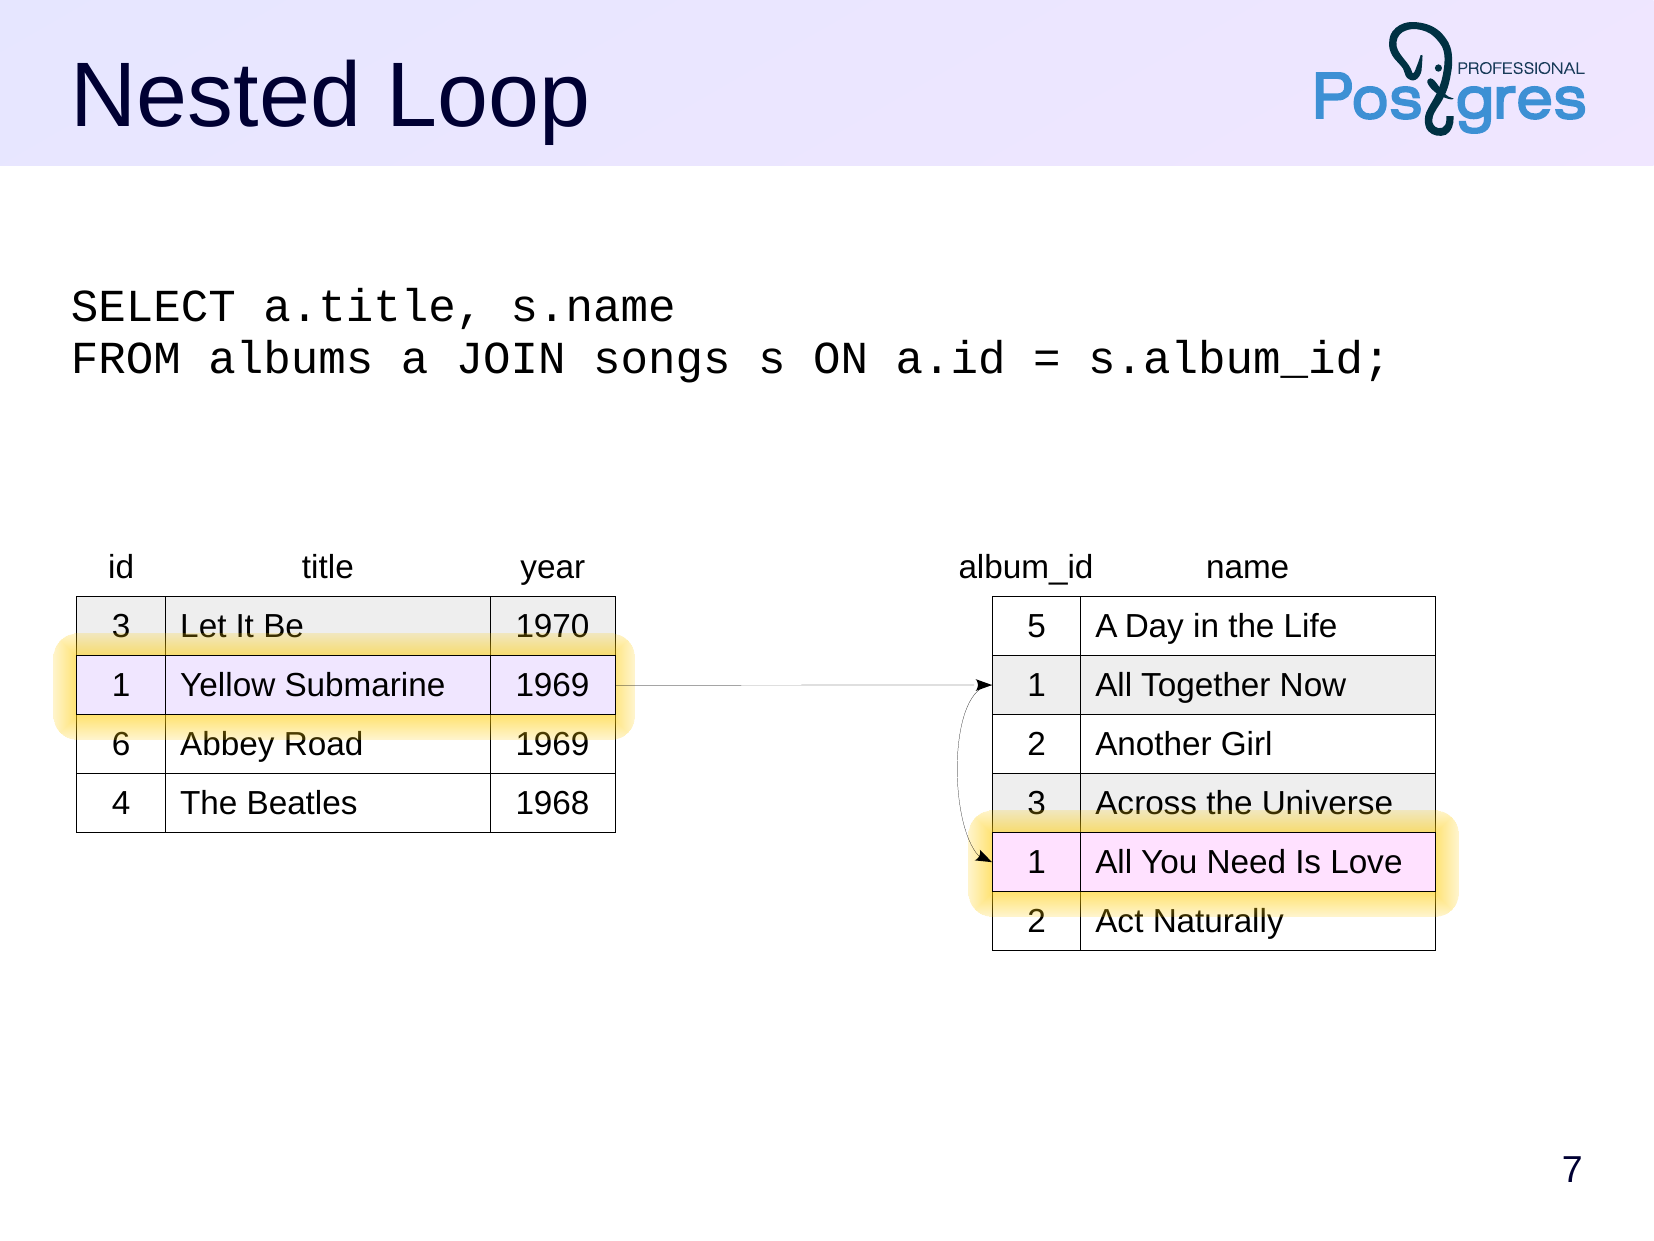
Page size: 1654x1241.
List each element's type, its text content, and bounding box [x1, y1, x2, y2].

text_box 1 [992, 655, 1080, 715]
text_box All You Need Is Love [1080, 832, 1436, 892]
title Nested Loop [70, 43, 1261, 151]
list SELECT a.title, s.name FROM albums a JOIN songs s ON a.id = s.album_id; [70, 283, 1583, 1141]
text_box 1 [992, 832, 1080, 892]
text_box 1969 [490, 655, 616, 715]
text_box [53, 633, 635, 740]
text_box Yellow Submarine [165, 655, 490, 715]
text_box [968, 810, 1459, 917]
text_box All Together Now [1080, 655, 1436, 715]
text_box 1 [76, 655, 165, 715]
